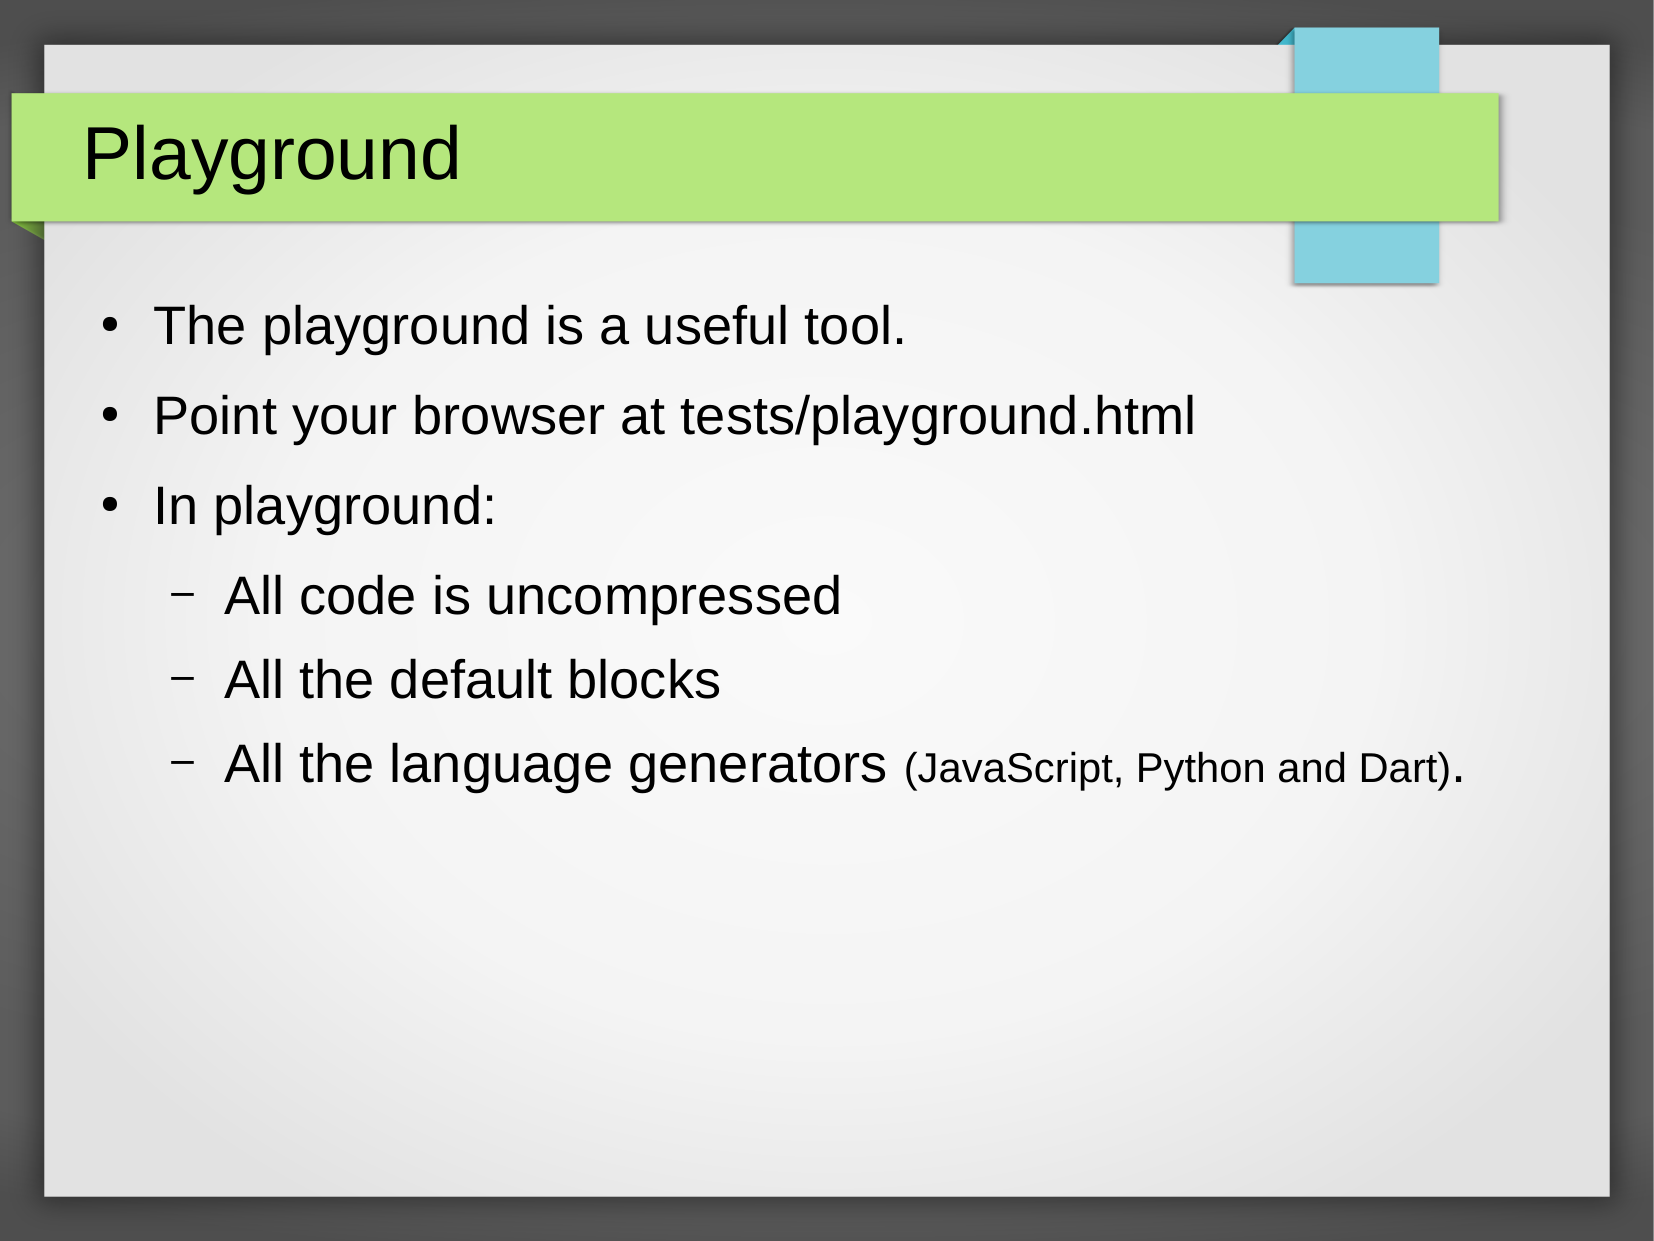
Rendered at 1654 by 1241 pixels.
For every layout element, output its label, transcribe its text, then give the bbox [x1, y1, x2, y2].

picture [0, 0, 1654, 1241]
title Playground [82, 94, 1264, 213]
list The playground is a useful tool. Point your browser at tests/playground.html In playground: All code is uncompressed All the default blocks All the language generators (JavaScript, Python and Dart). [82, 295, 1571, 1015]
